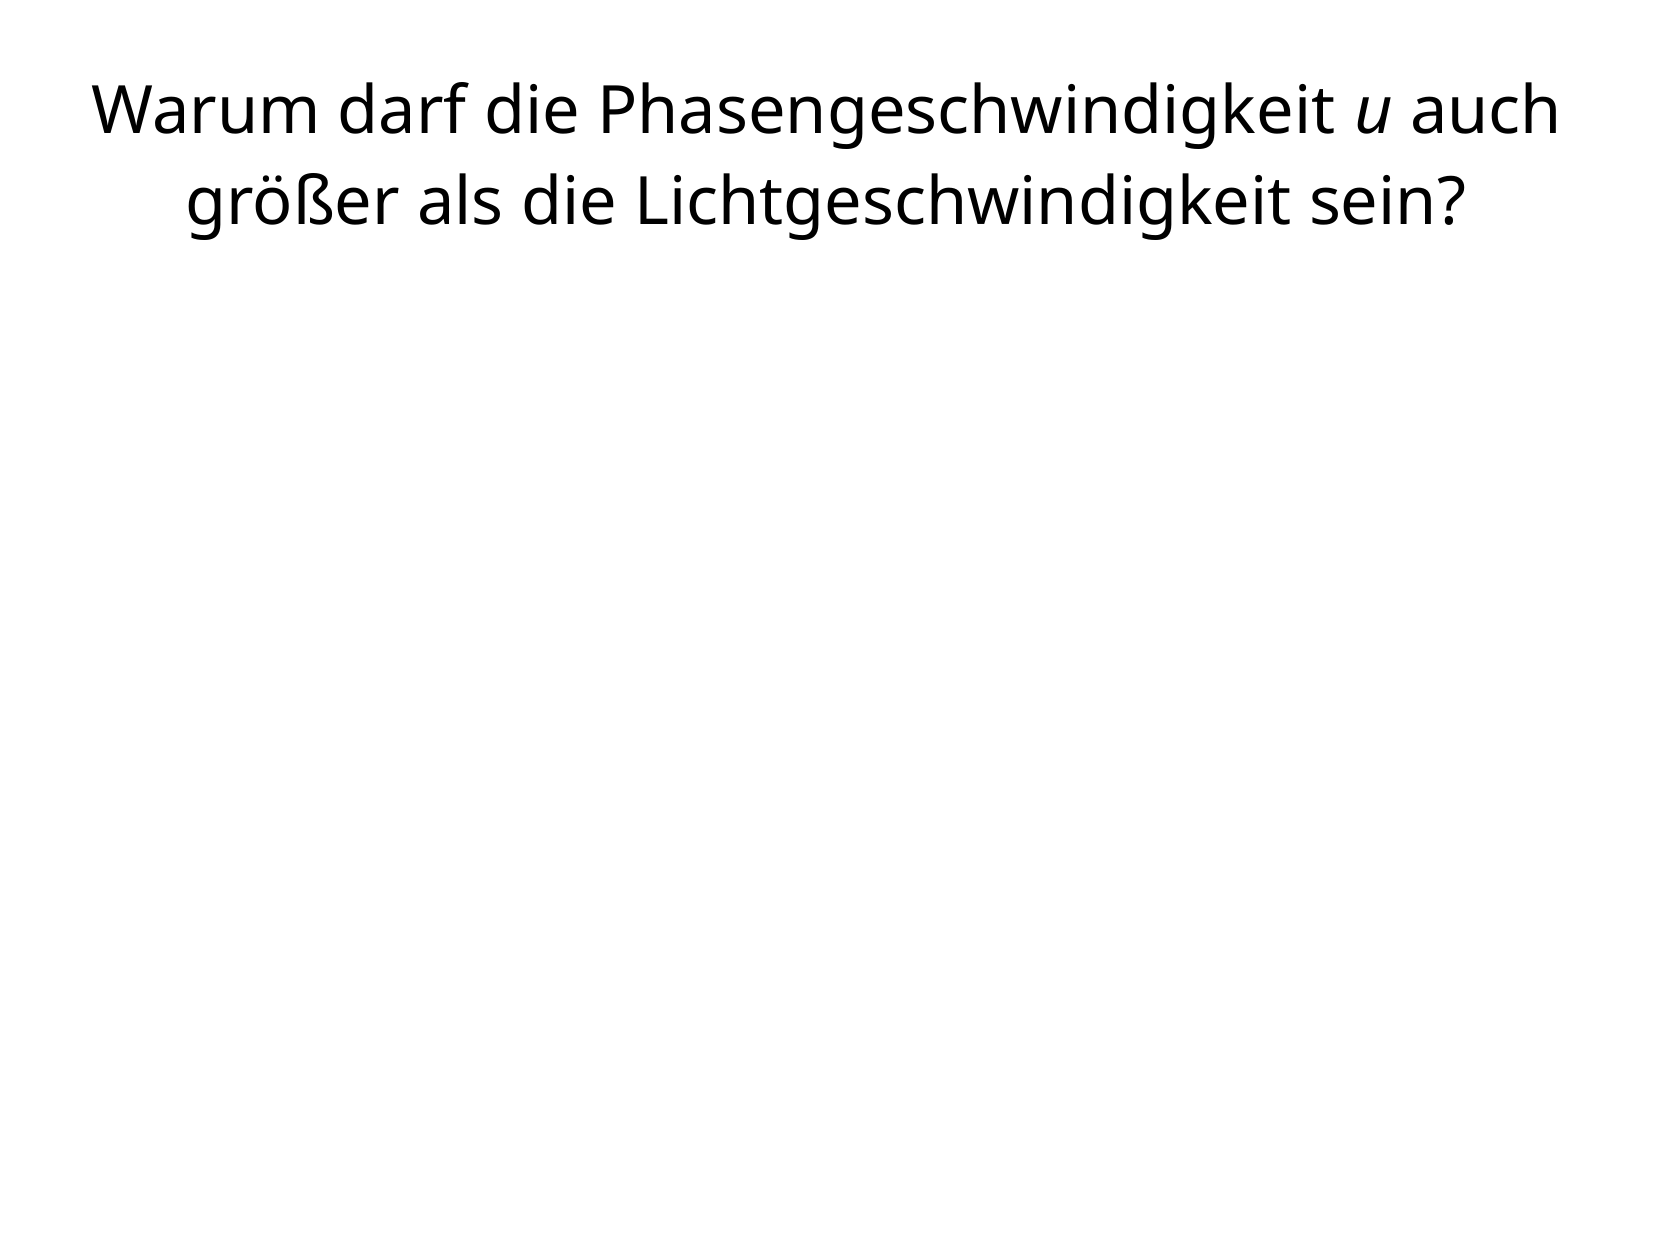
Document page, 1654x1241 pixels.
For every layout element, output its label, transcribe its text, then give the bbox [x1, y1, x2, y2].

title Warum darf die Phasengeschwindigkeit u auch größer als die Lichtgeschwindigkeit sein? [82, 49, 1571, 257]
